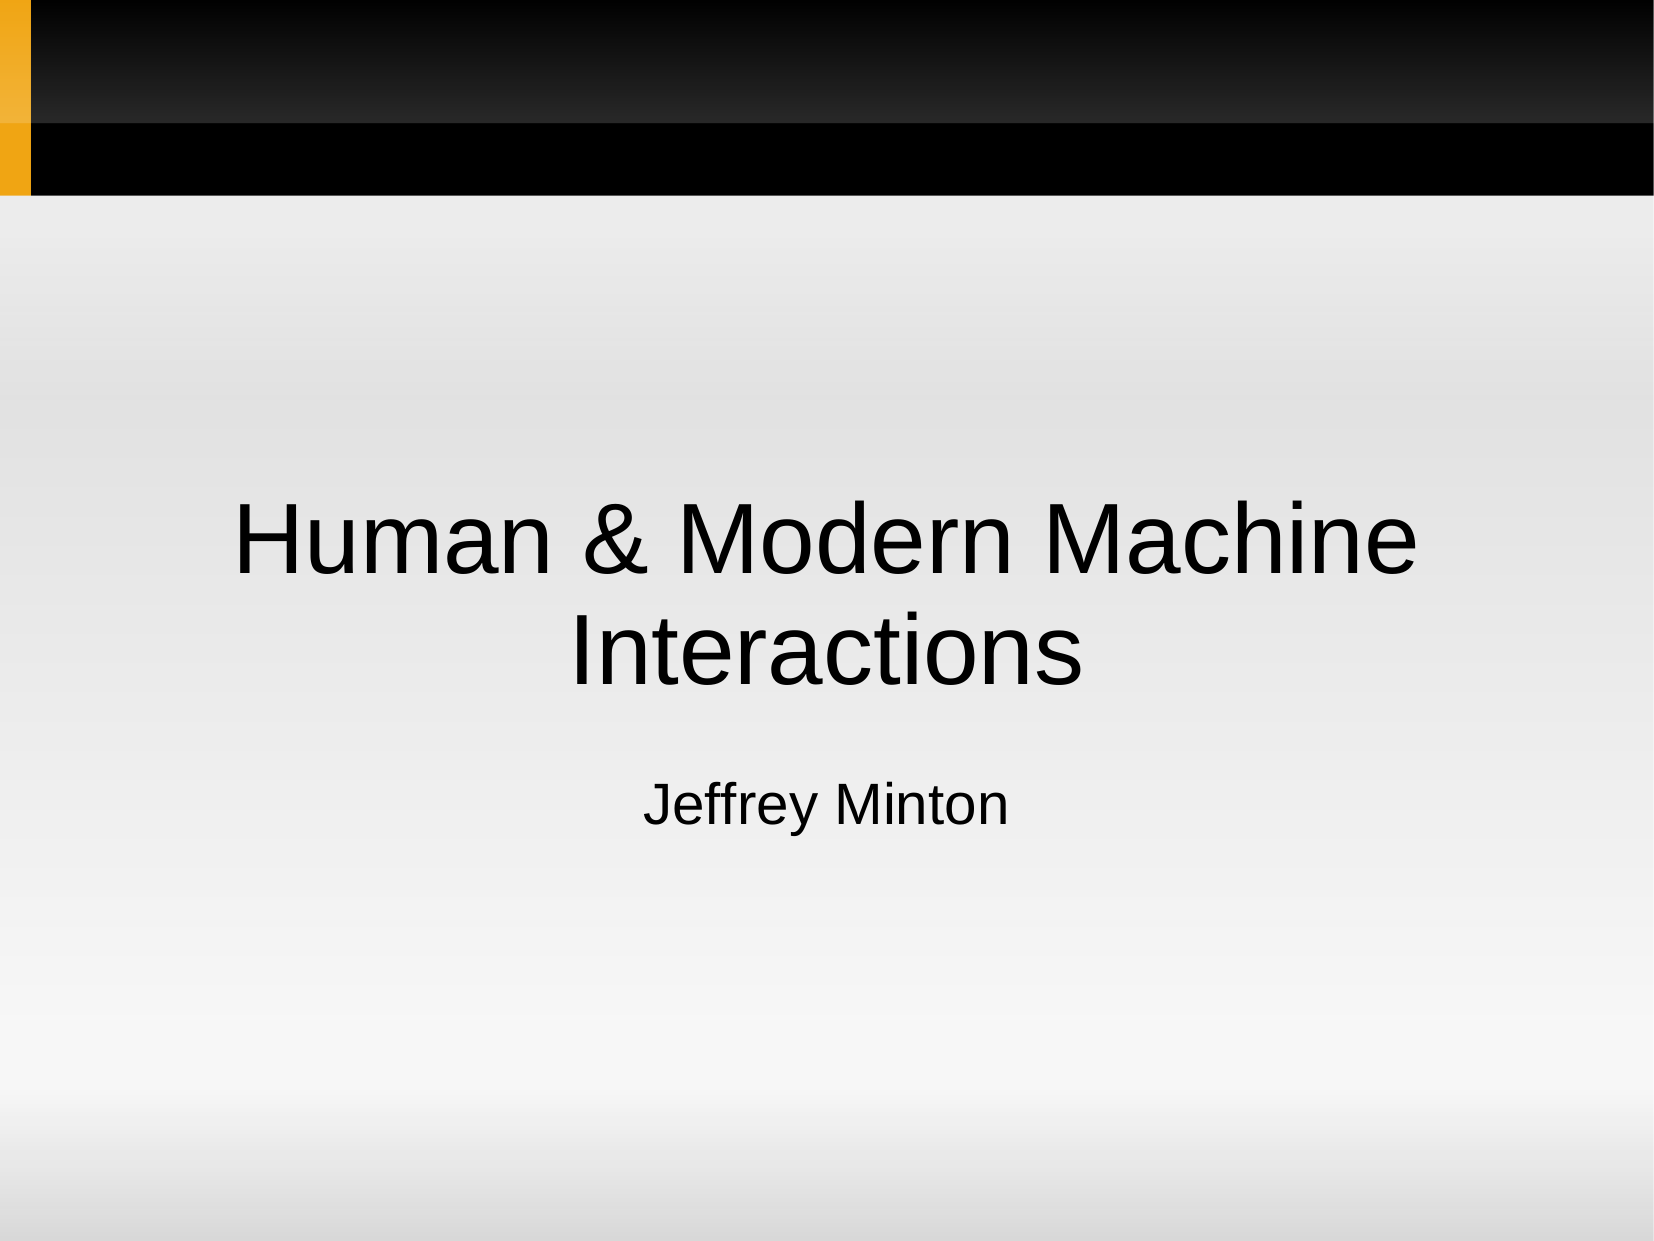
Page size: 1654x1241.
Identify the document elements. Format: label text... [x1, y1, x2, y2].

picture [0, 0, 1654, 1241]
text_box Human & Modern Machine Interactions Jeffrey Minton [82, 206, 1571, 1108]
